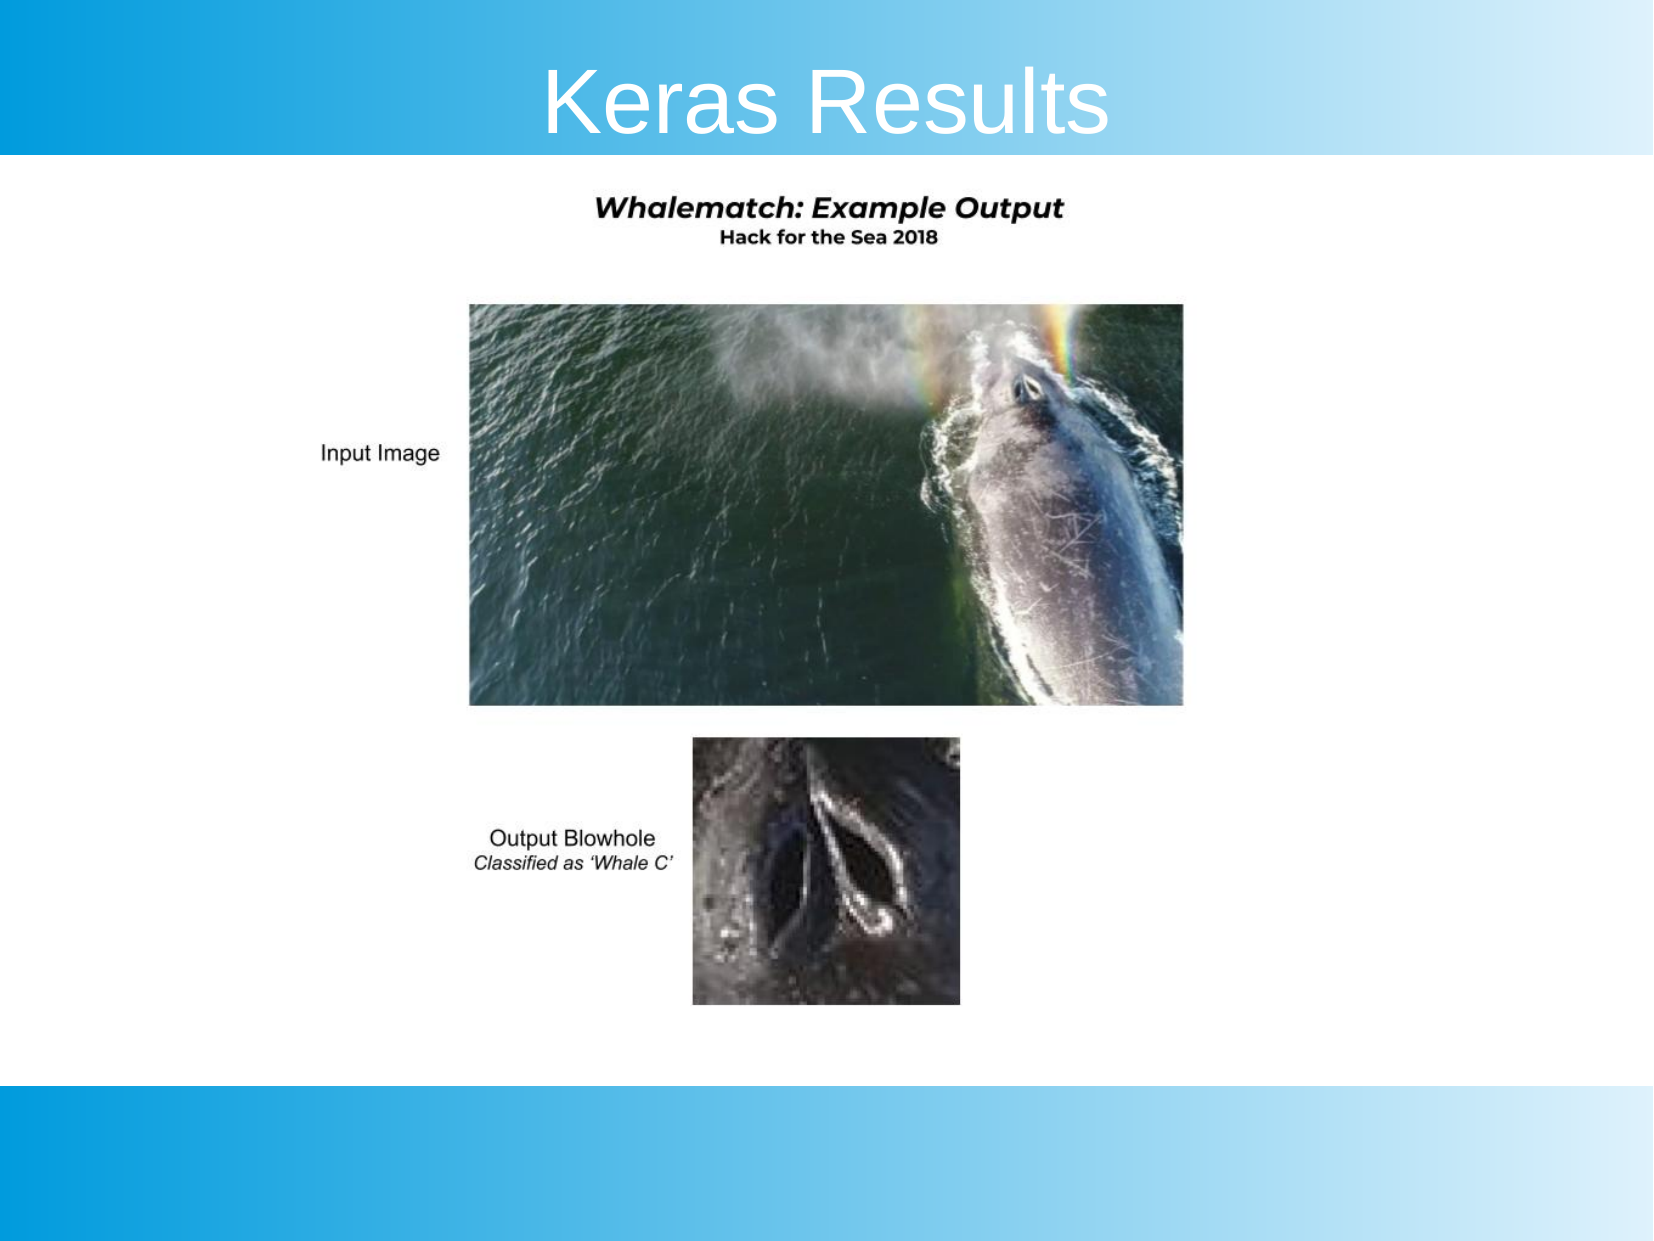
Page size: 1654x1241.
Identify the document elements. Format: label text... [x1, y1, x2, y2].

picture [243, 179, 1410, 1055]
title Keras Results [82, 49, 1571, 155]
